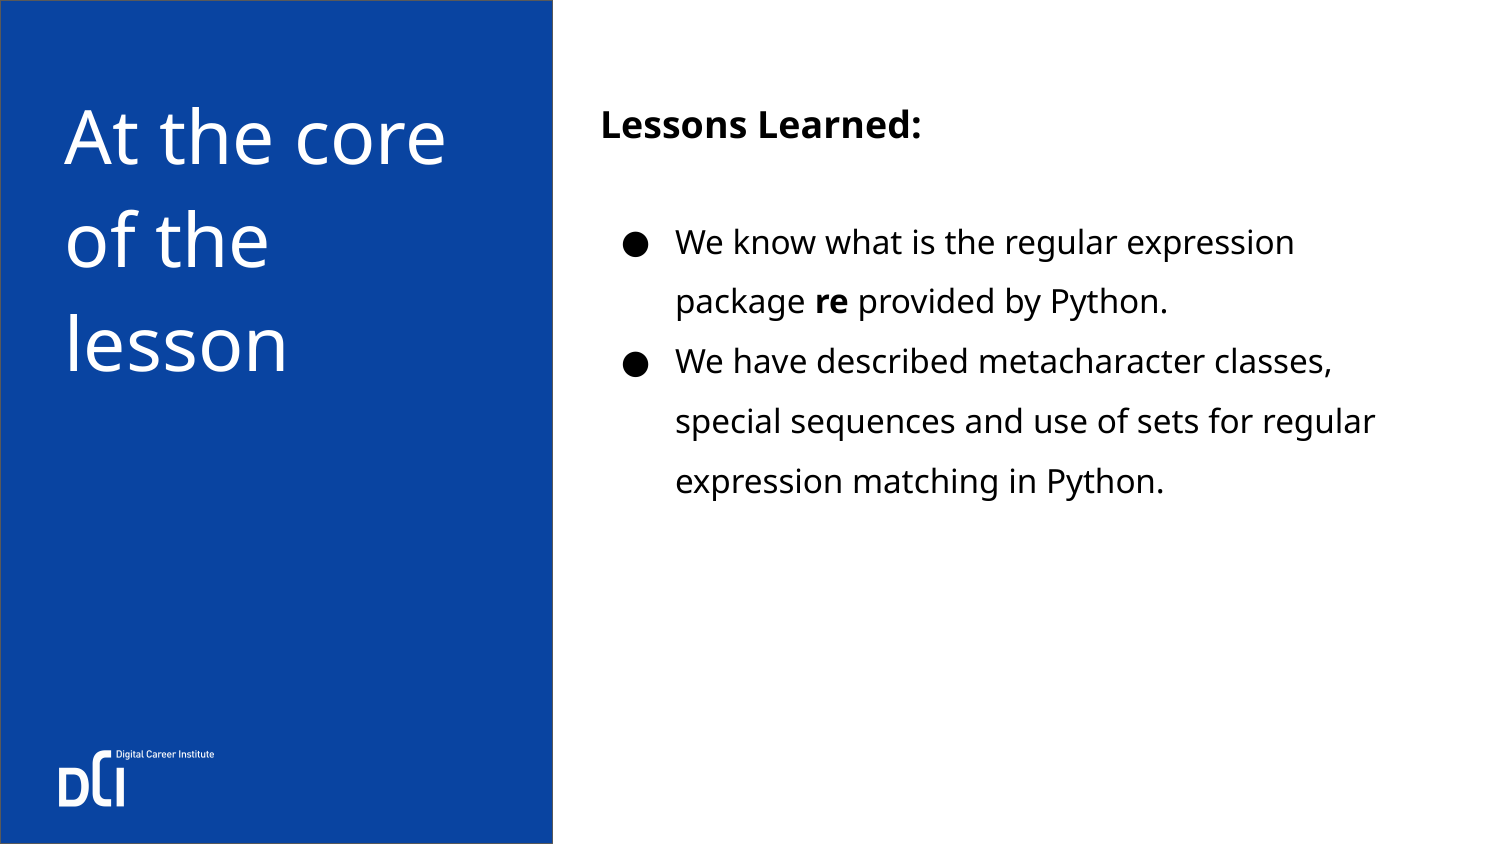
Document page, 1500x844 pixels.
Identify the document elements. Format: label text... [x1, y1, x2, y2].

text_box At the core of the lesson [49, 60, 508, 588]
text_box [0, 0, 553, 844]
list Lessons Learned: We know what is the regular expression package re provided by Python. We have described metacharacter classes, special sequences and use of sets for regular expression matching in Python. [585, 85, 1449, 750]
picture [49, 737, 220, 817]
